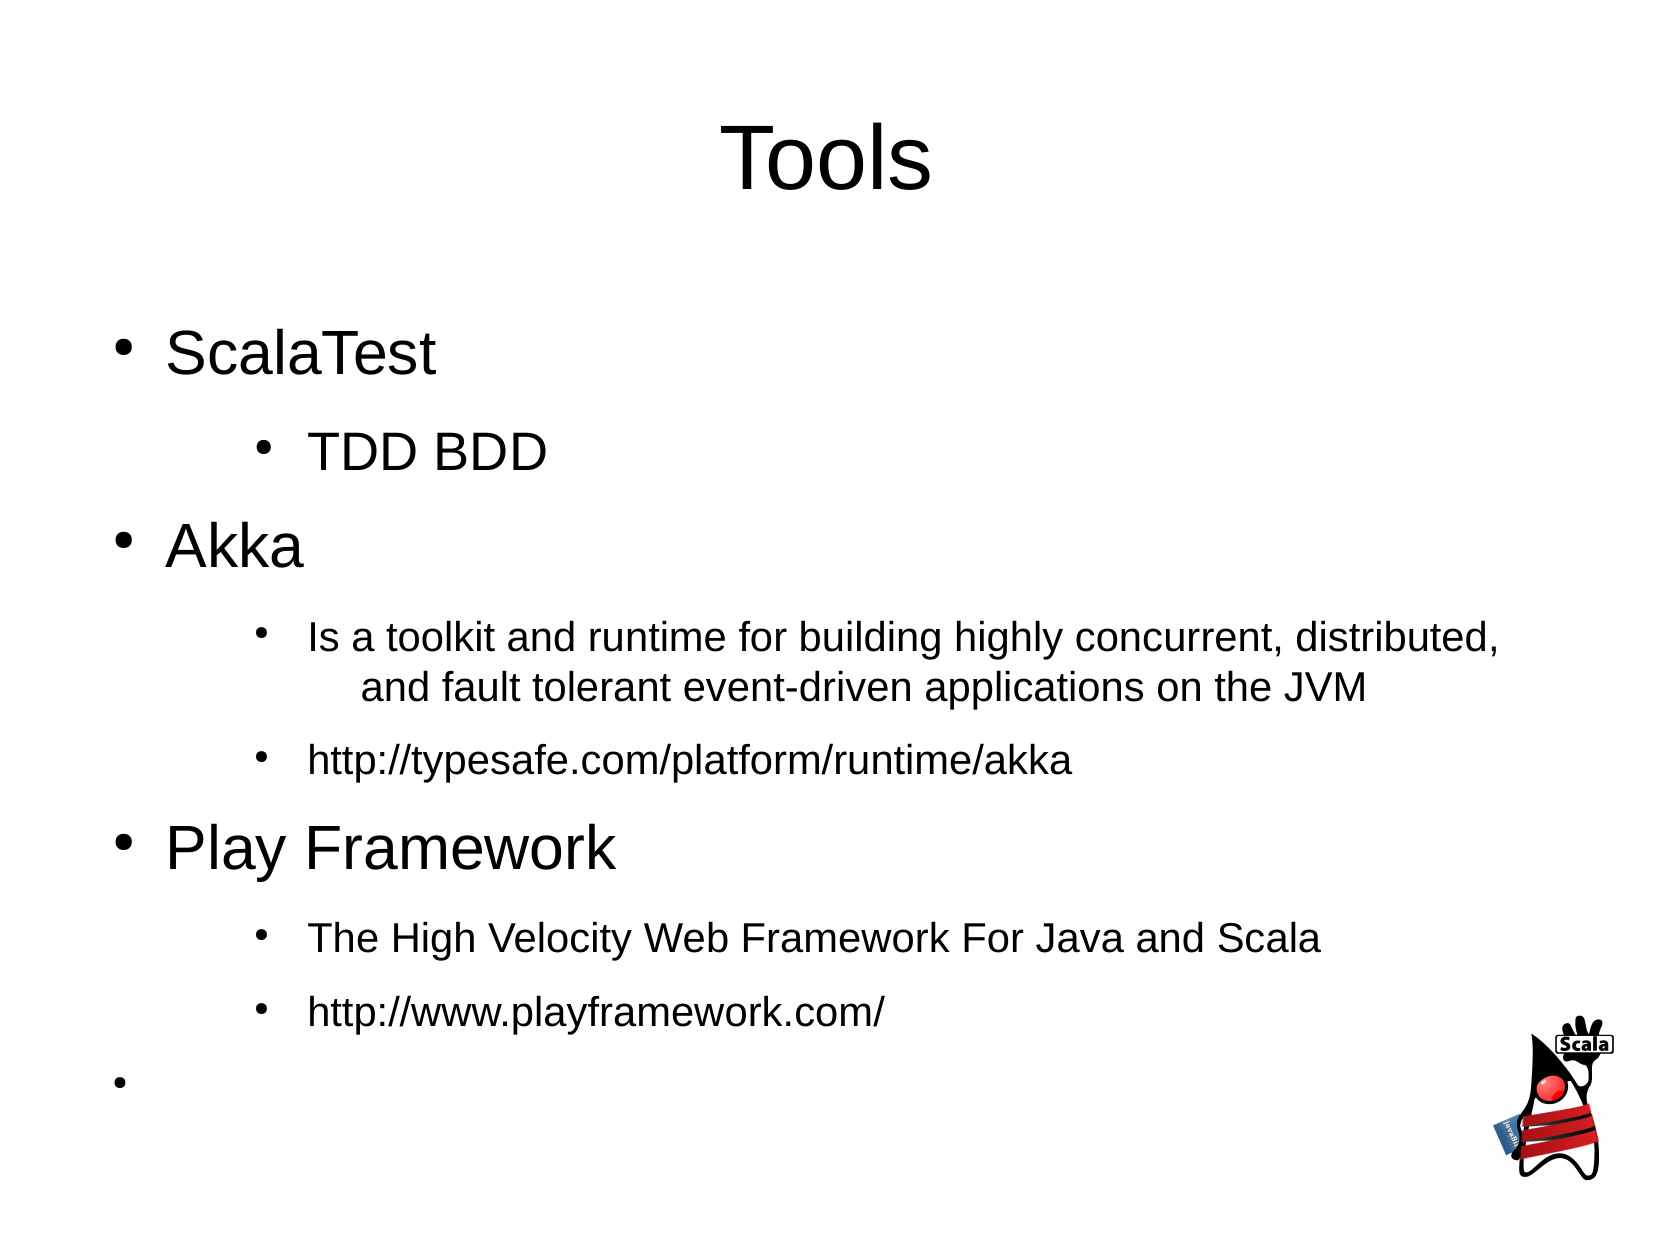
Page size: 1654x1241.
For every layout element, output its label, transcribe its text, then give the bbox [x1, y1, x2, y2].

list ScalaTest TDD BDD Akka Is a toolkit and runtime for building highly concurrent, distributed, and fault tolerant event-driven applications on the JVM http://typesafe.com/platform/runtime/akka Play Framework The High Velocity Web Framework For Java and Scala http://www.playframework.com/ [77, 311, 1548, 1131]
title Tools [82, 97, 1571, 209]
